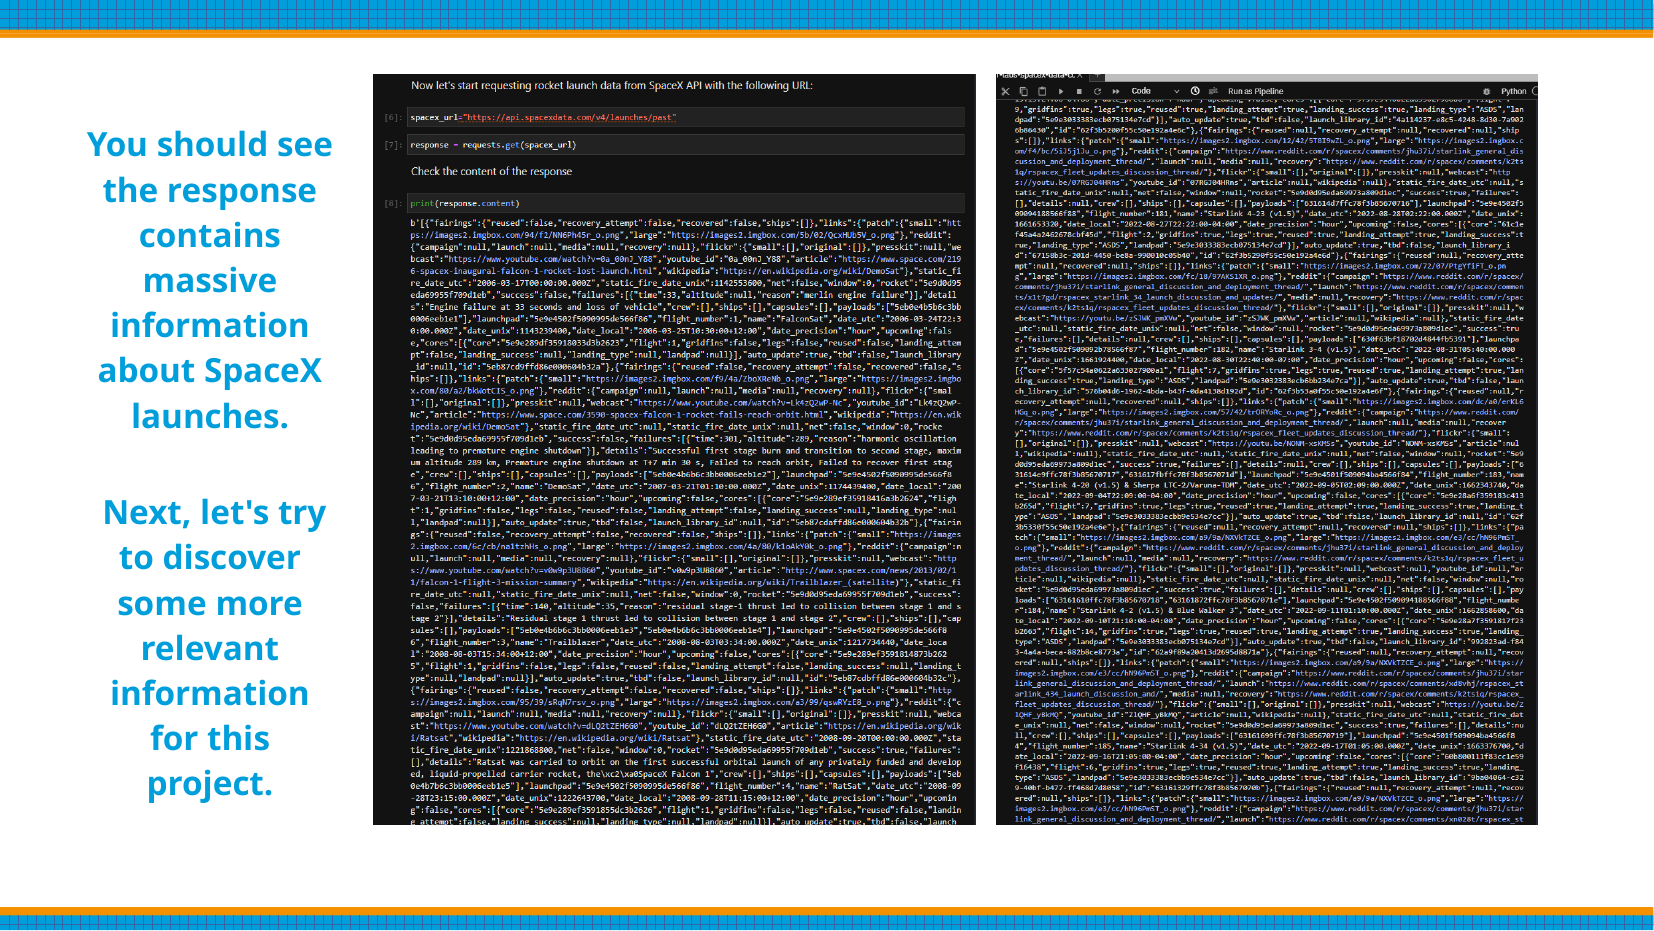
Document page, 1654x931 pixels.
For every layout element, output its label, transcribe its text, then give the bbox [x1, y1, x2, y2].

picture [996, 74, 1538, 826]
subtitle You should see the response contains massive information about SpaceX launches. Next, let's try to discover some more relevant information for this project. [82, 103, 338, 824]
picture [373, 74, 976, 826]
